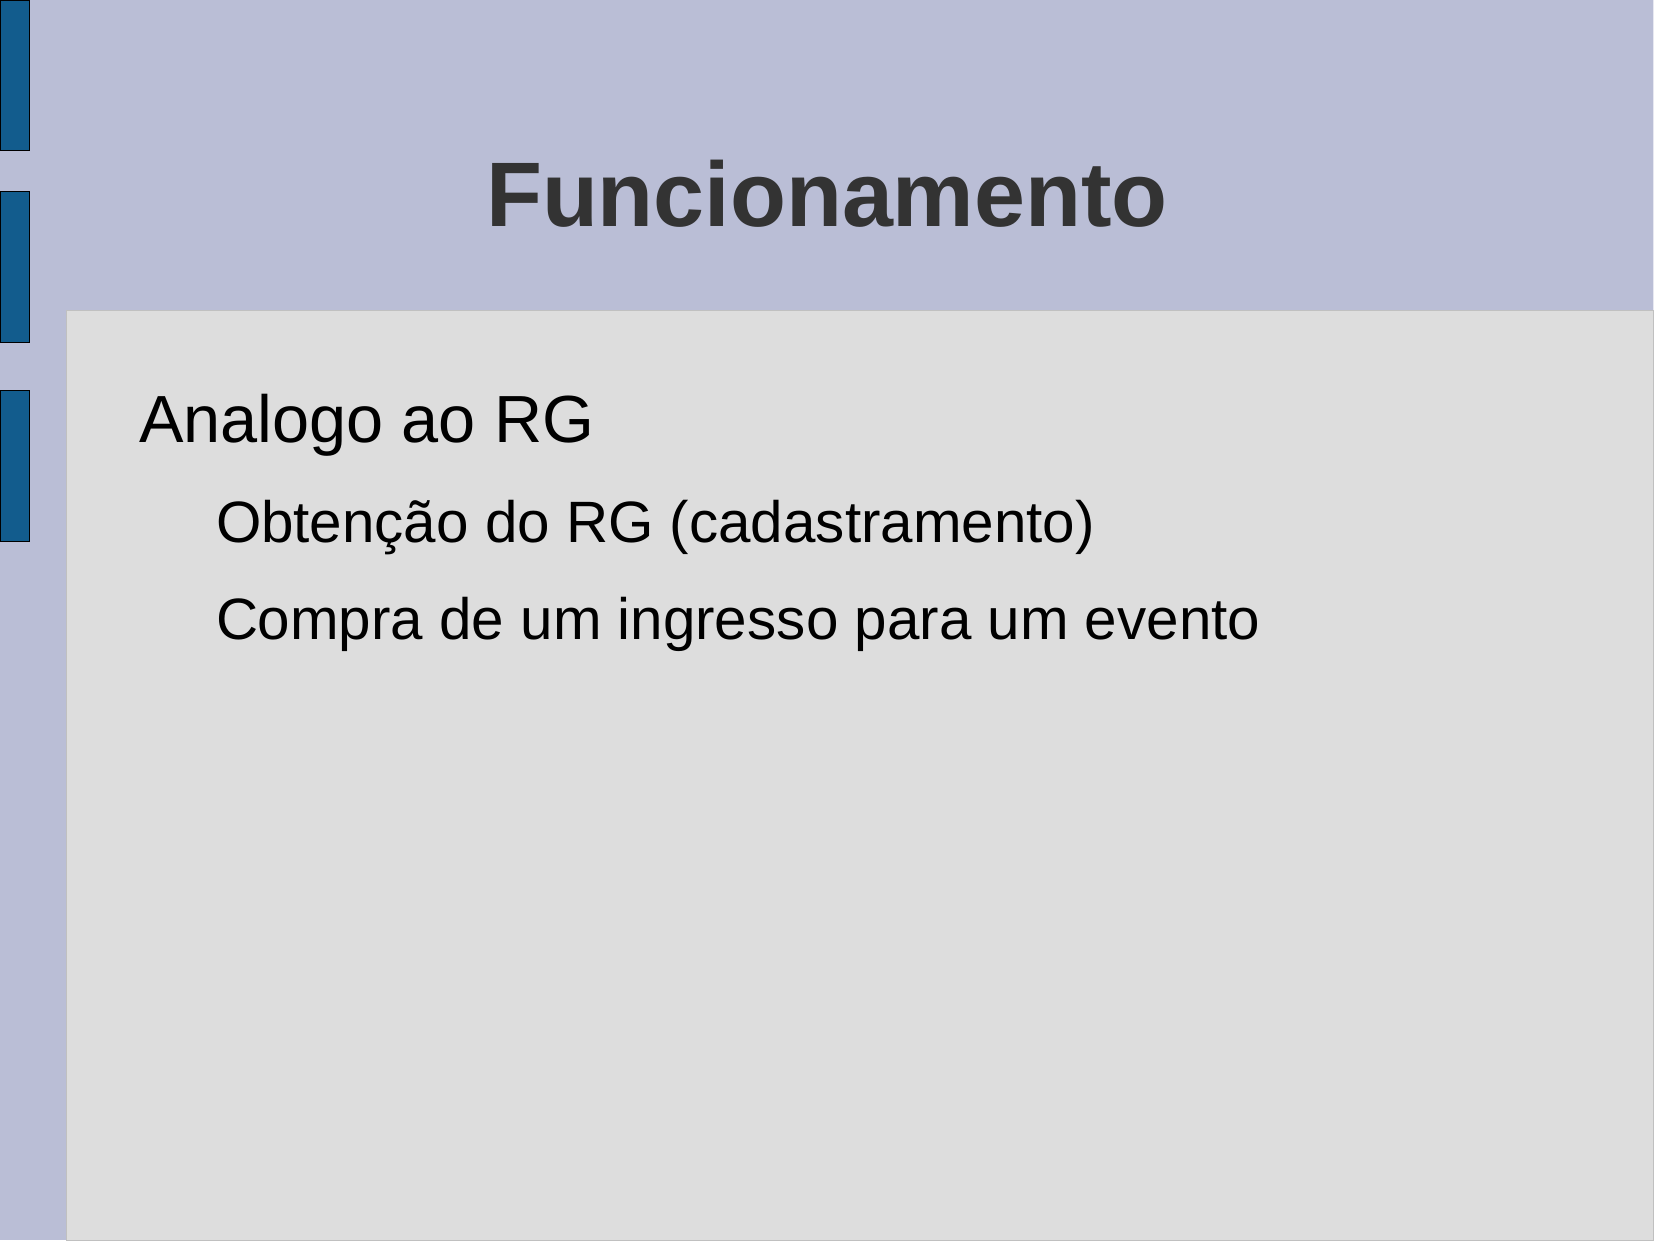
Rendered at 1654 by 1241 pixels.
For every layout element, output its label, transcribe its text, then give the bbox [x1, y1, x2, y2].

title Funcionamento [121, 91, 1534, 299]
list Analogo ao RG Obtenção do RG (cadastramento) Compra de um ingresso para um evento [121, 344, 1534, 1127]
